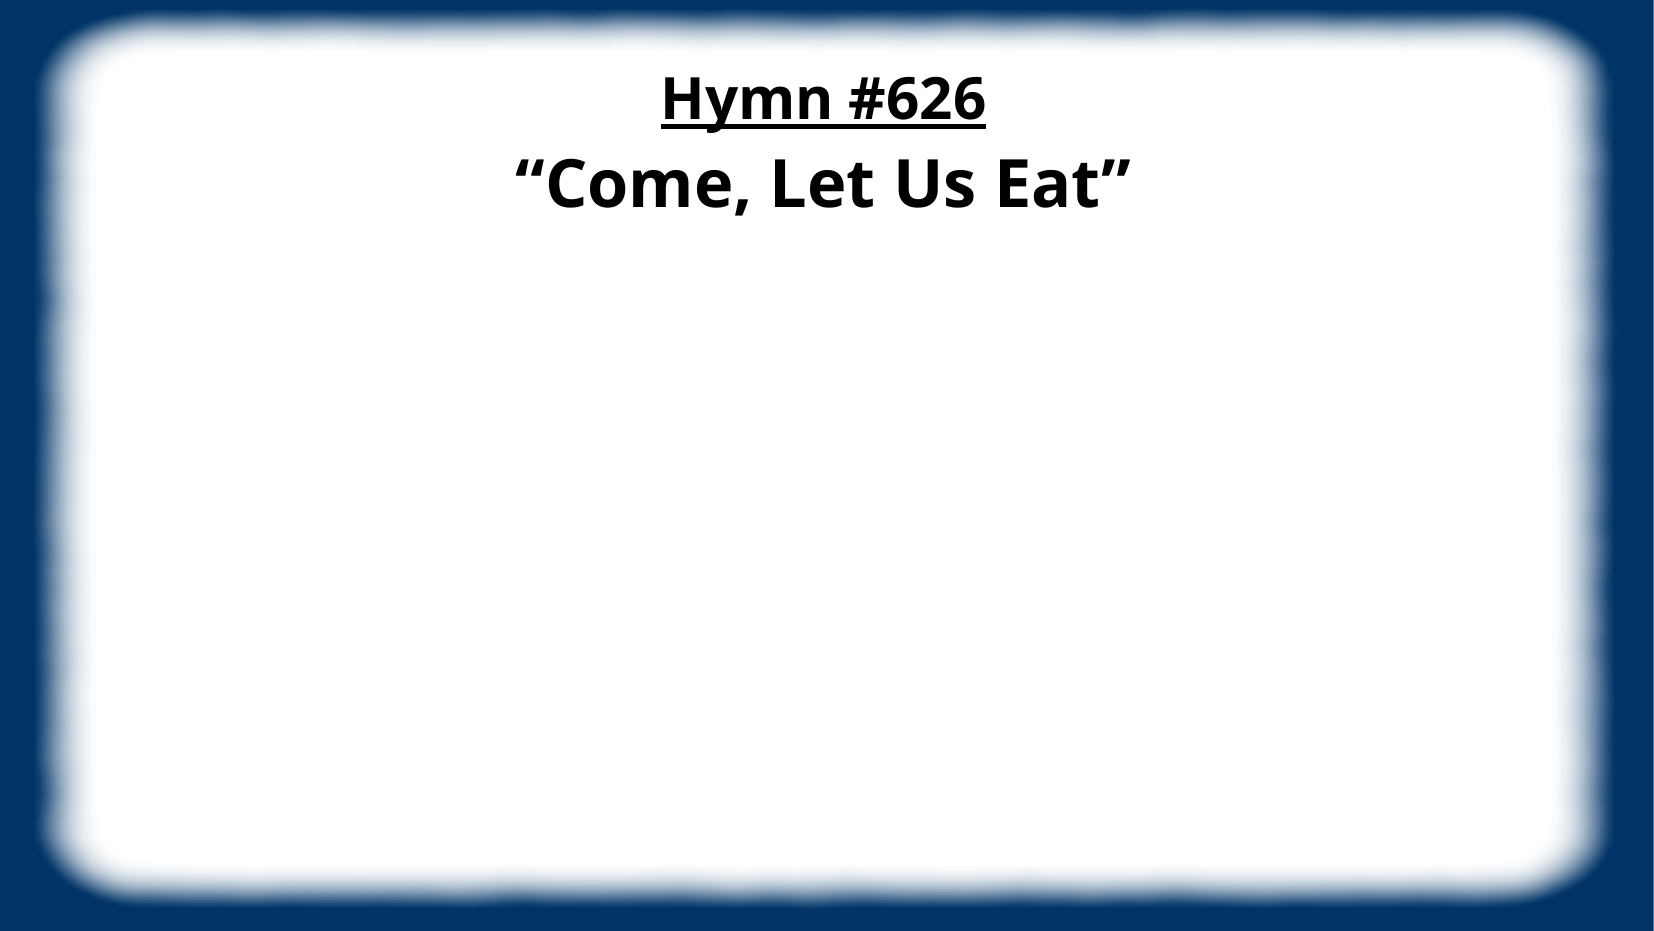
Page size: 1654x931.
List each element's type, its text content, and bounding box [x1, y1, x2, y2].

text_box Hymn #626 “Come, Let Us Eat” [103, 50, 1544, 231]
picture [0, 0, 1654, 931]
